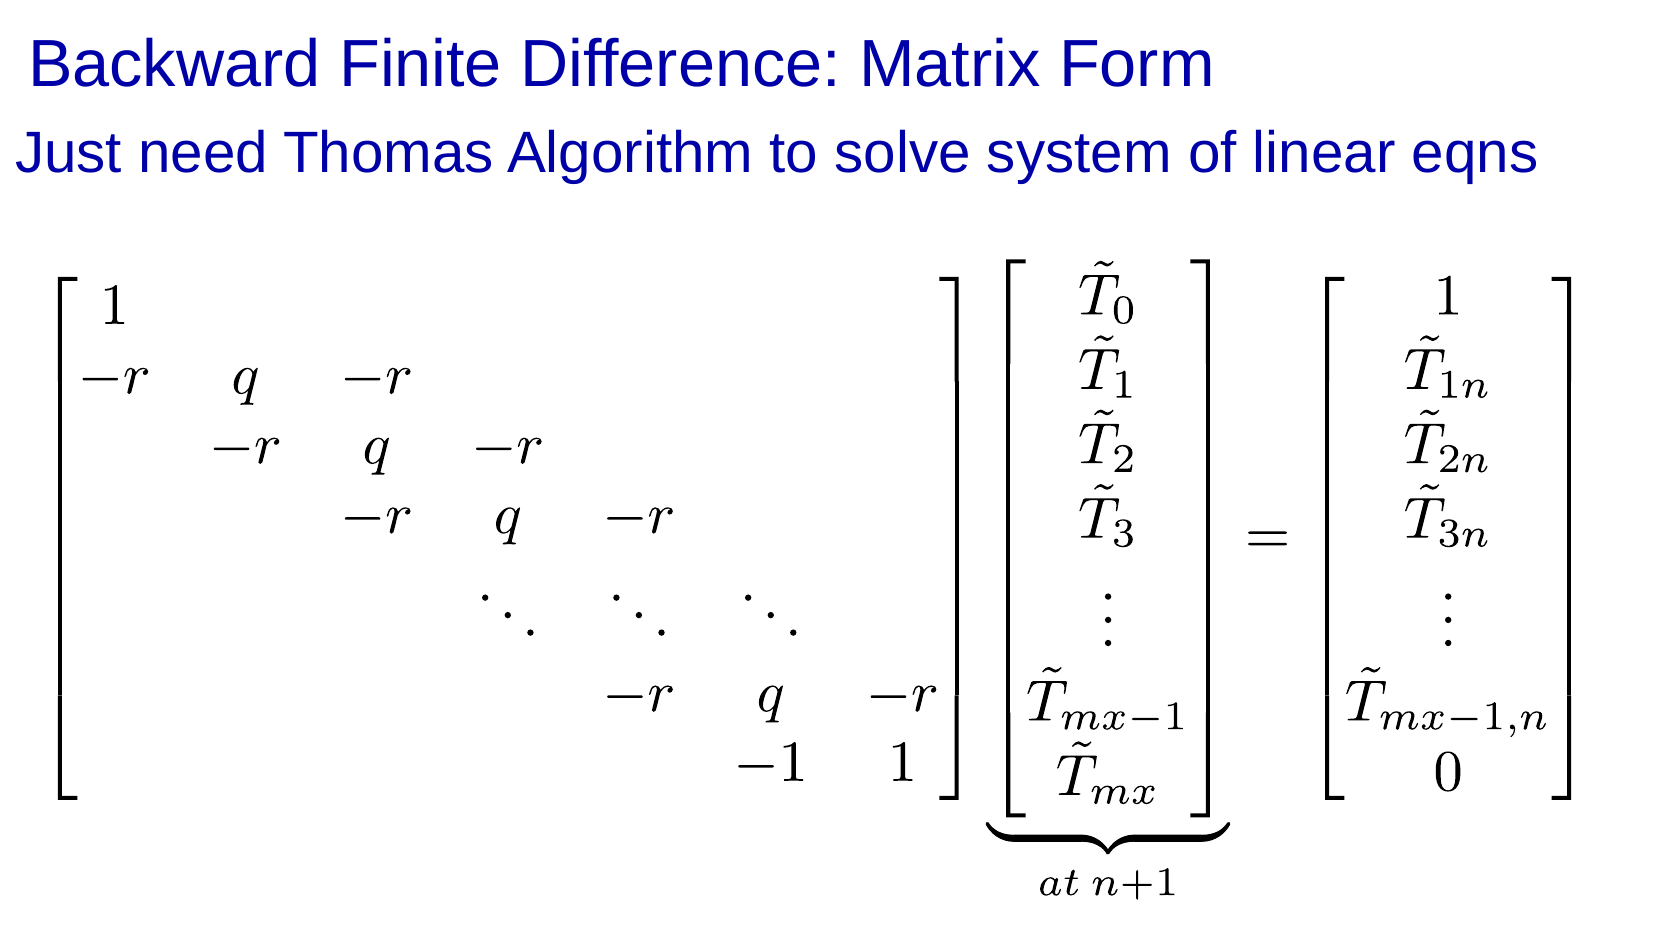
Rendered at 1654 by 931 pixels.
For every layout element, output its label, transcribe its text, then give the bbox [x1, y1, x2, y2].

list Just need Thomas Algorithm to solve system of linear eqns [15, 120, 1645, 916]
text_box [38, 259, 1591, 901]
title Backward Finite Difference: Matrix Form [28, 21, 1626, 106]
